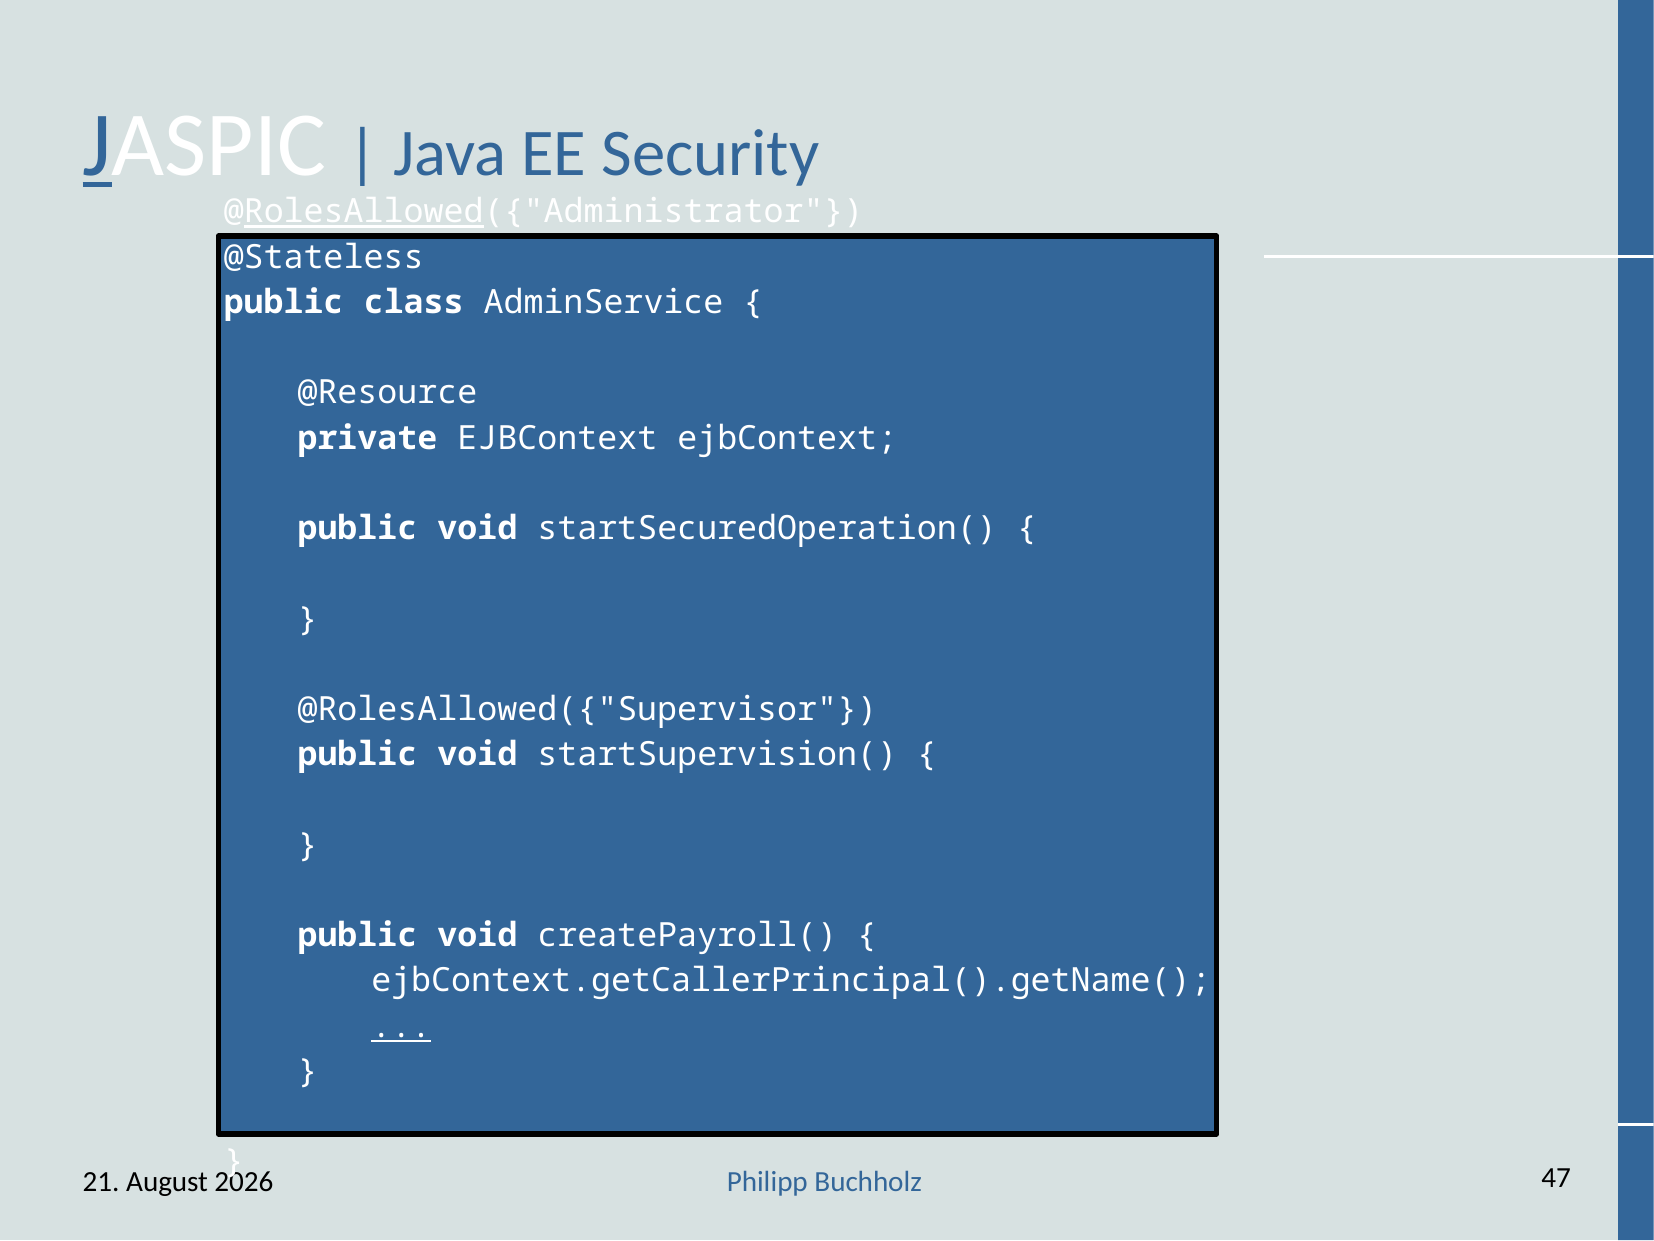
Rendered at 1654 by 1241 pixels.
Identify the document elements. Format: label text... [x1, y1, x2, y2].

text_box @RolesAllowed({"Administrator"}) @Stateless public class AdminService { @Resource private EJBContext ejbContext; public void startSecuredOperation() { } @RolesAllowed({"Supervisor"}) public void startSupervision() { } public void createPayroll() { ejbContext.getCallerPrincipal().getName(); ... } } [218, 236, 1217, 1134]
title JASPIC | Java EE Security [82, 40, 1571, 266]
